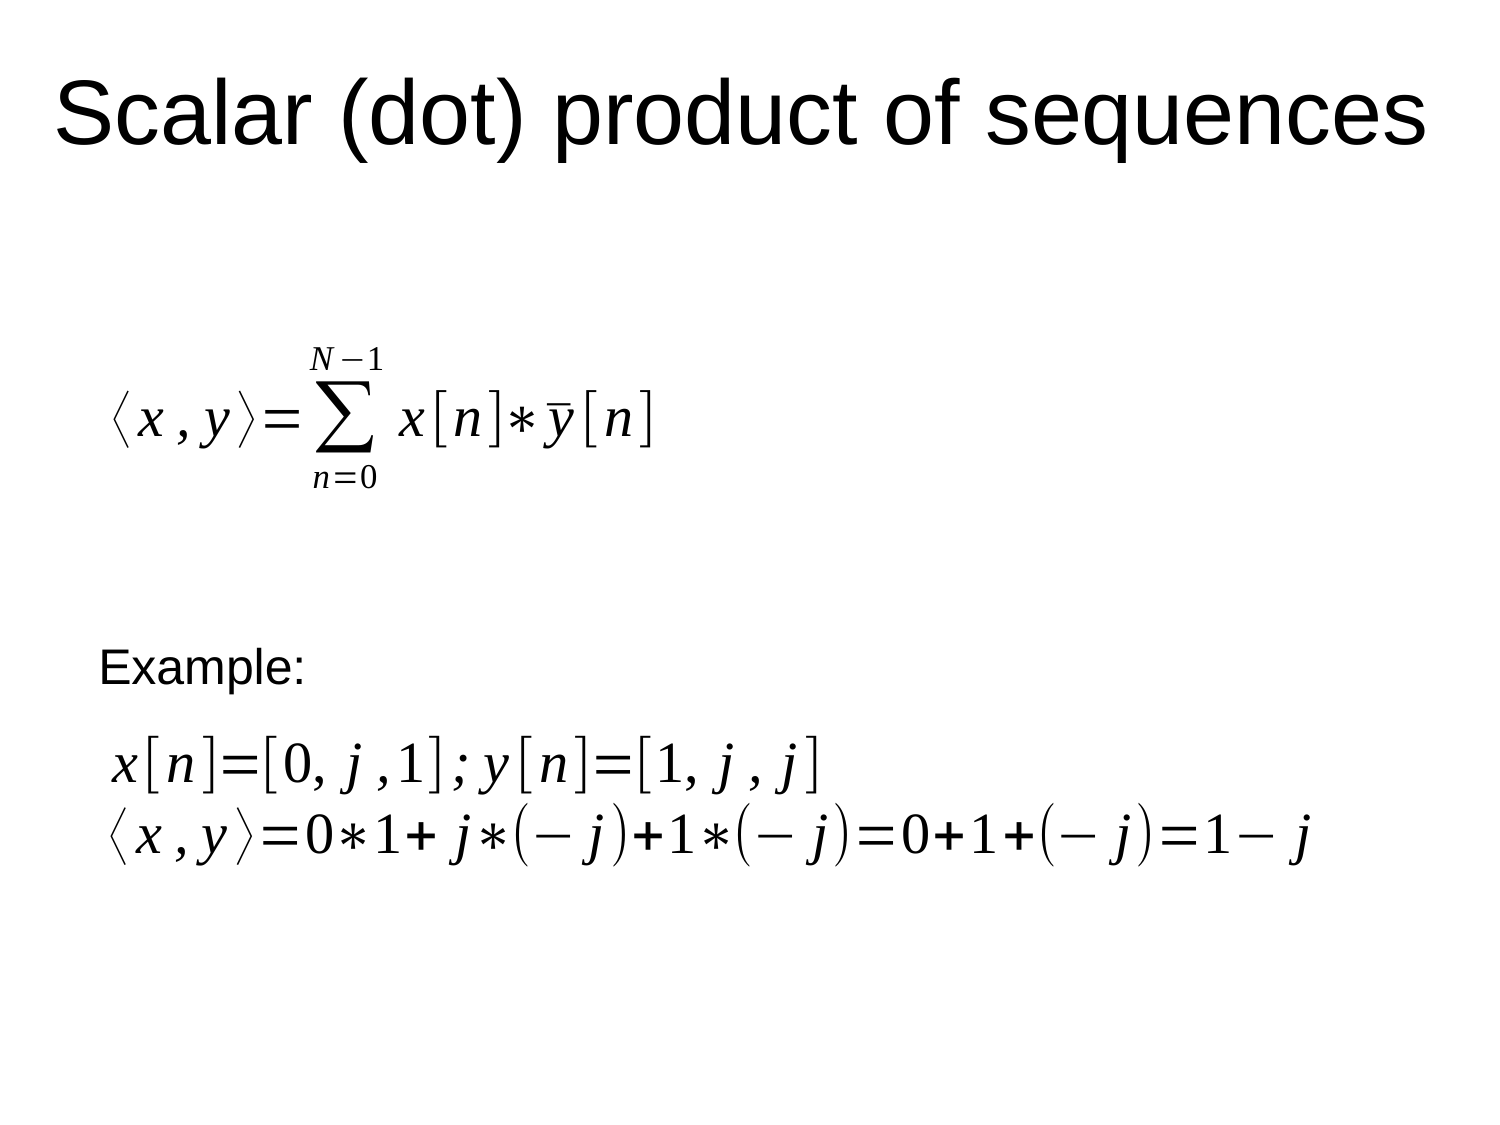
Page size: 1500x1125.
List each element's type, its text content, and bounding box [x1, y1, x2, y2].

list Example: [80, 630, 1491, 721]
chart [102, 730, 1321, 871]
chart [105, 339, 661, 496]
title Scalar (dot) product of sequences [53, 18, 1500, 207]
